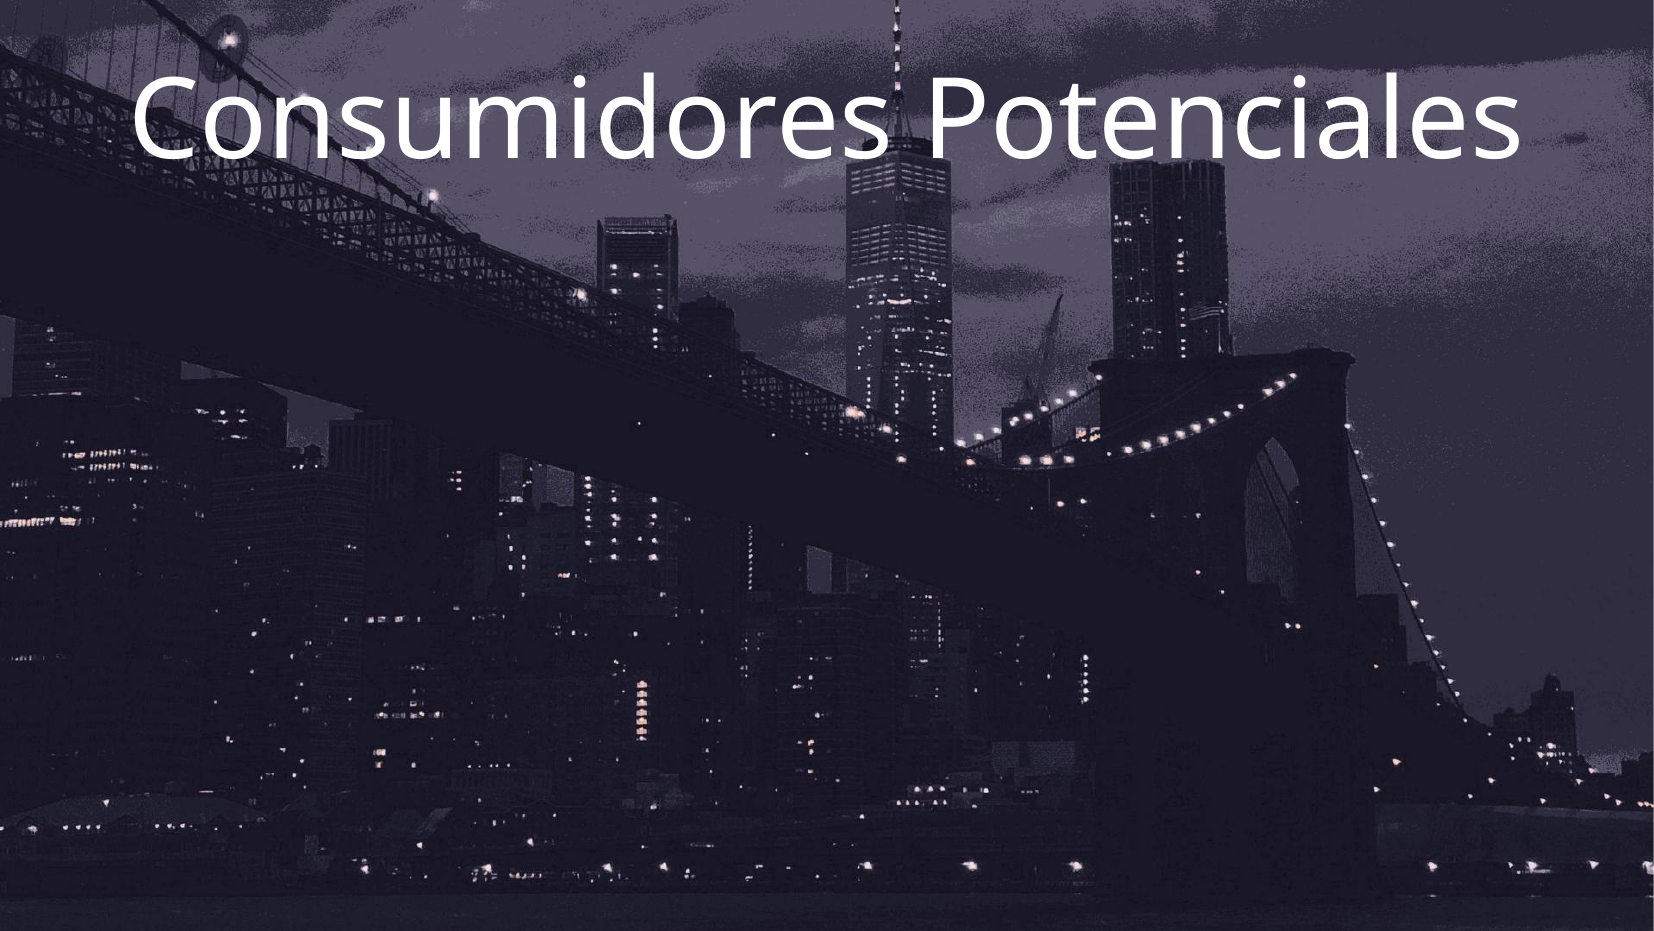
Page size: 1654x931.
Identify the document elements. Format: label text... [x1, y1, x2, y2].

picture [0, 0, 1654, 931]
title Consumidores Potenciales [82, 37, 1571, 193]
